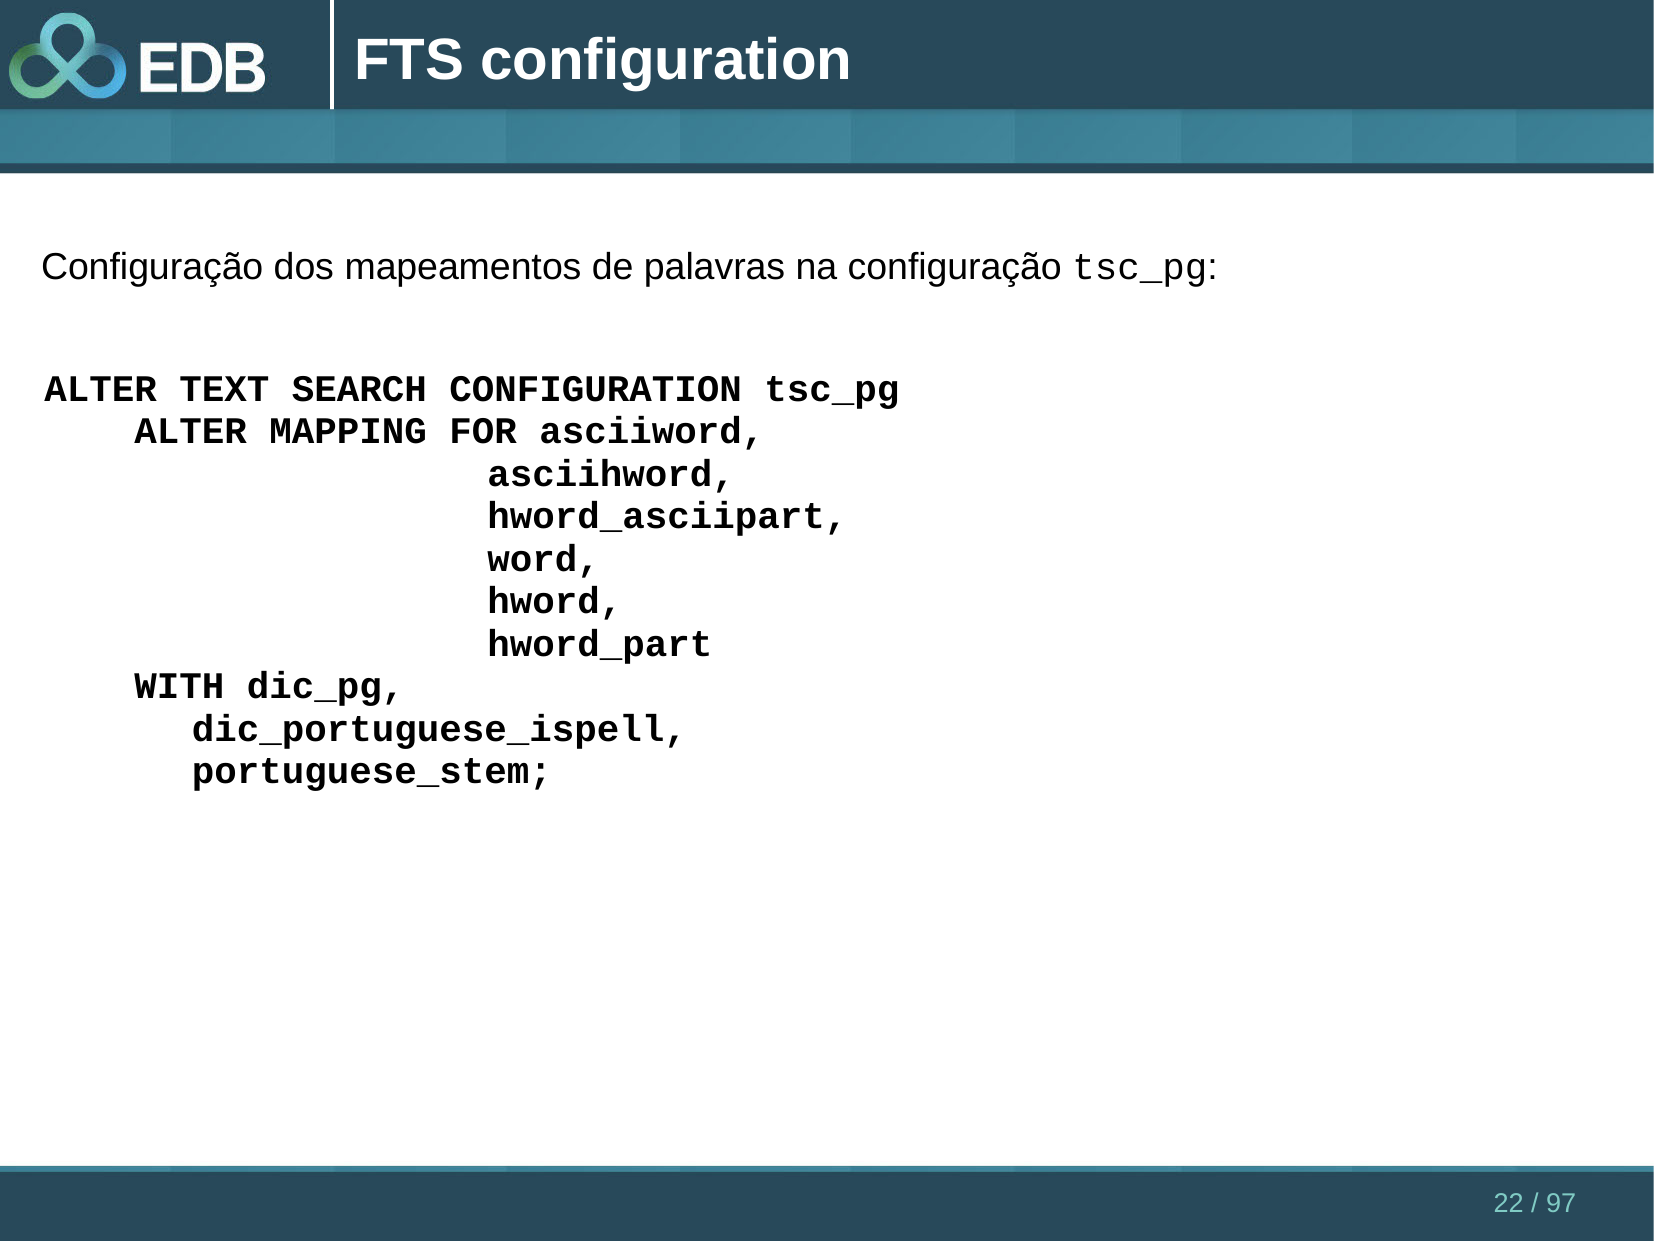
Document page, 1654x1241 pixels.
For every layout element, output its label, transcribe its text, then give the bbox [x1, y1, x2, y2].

title FTS configuration [354, 26, 1595, 92]
text_box ALTER TEXT SEARCH CONFIGURATION tsc_pg ALTER MAPPING FOR asciiword, asciihword, hword_asciipart, word, hword, hword_part WITH dic_pg, dic_portuguese_ispell, portuguese_stem; [29, 362, 945, 803]
text_box Configuração dos mapeamentos de palavras na configuração tsc_pg: [26, 238, 1329, 299]
picture [0, 0, 1654, 1241]
